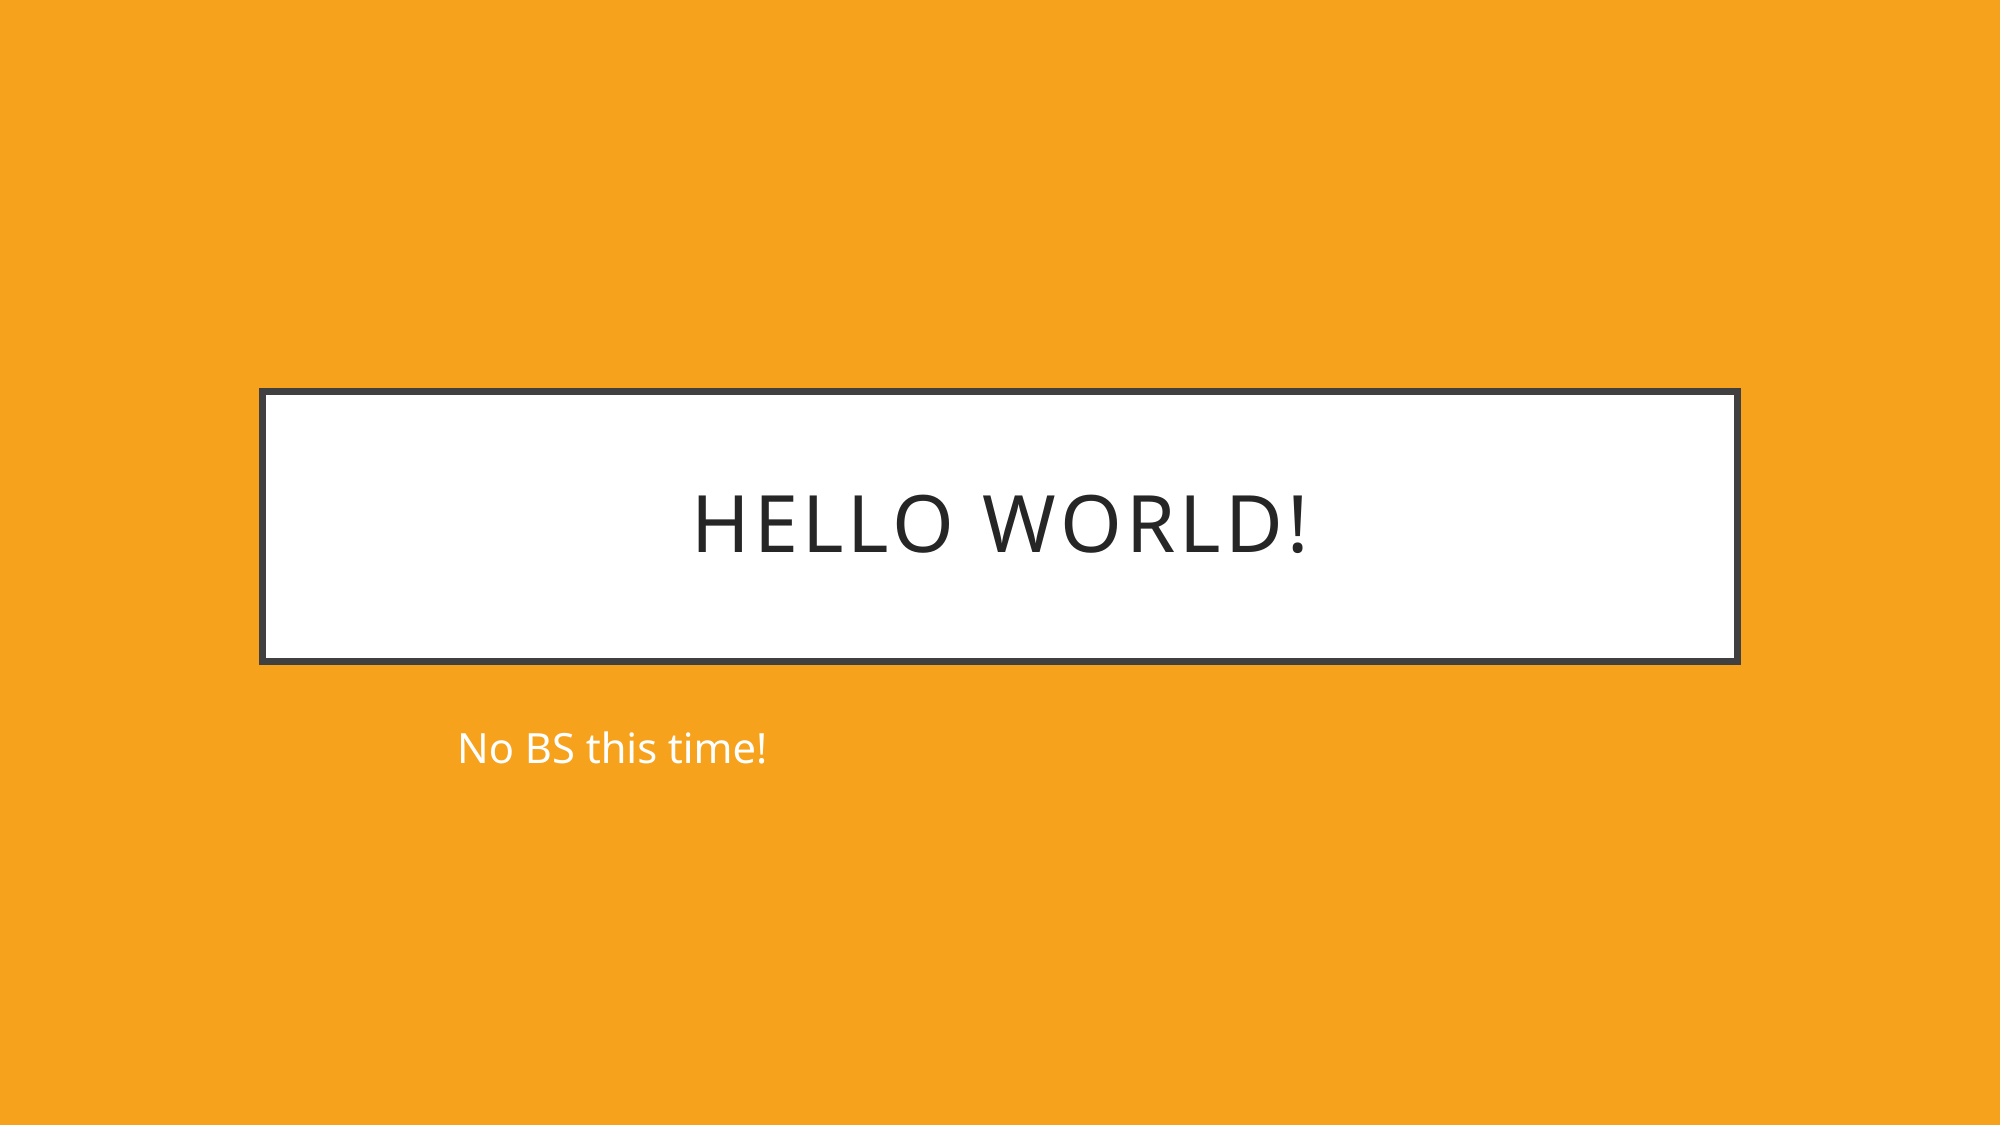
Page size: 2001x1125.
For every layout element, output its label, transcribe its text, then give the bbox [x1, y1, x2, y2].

list No BS this time! [442, 713, 1558, 922]
title Hello WORLD! [262, 391, 1738, 662]
